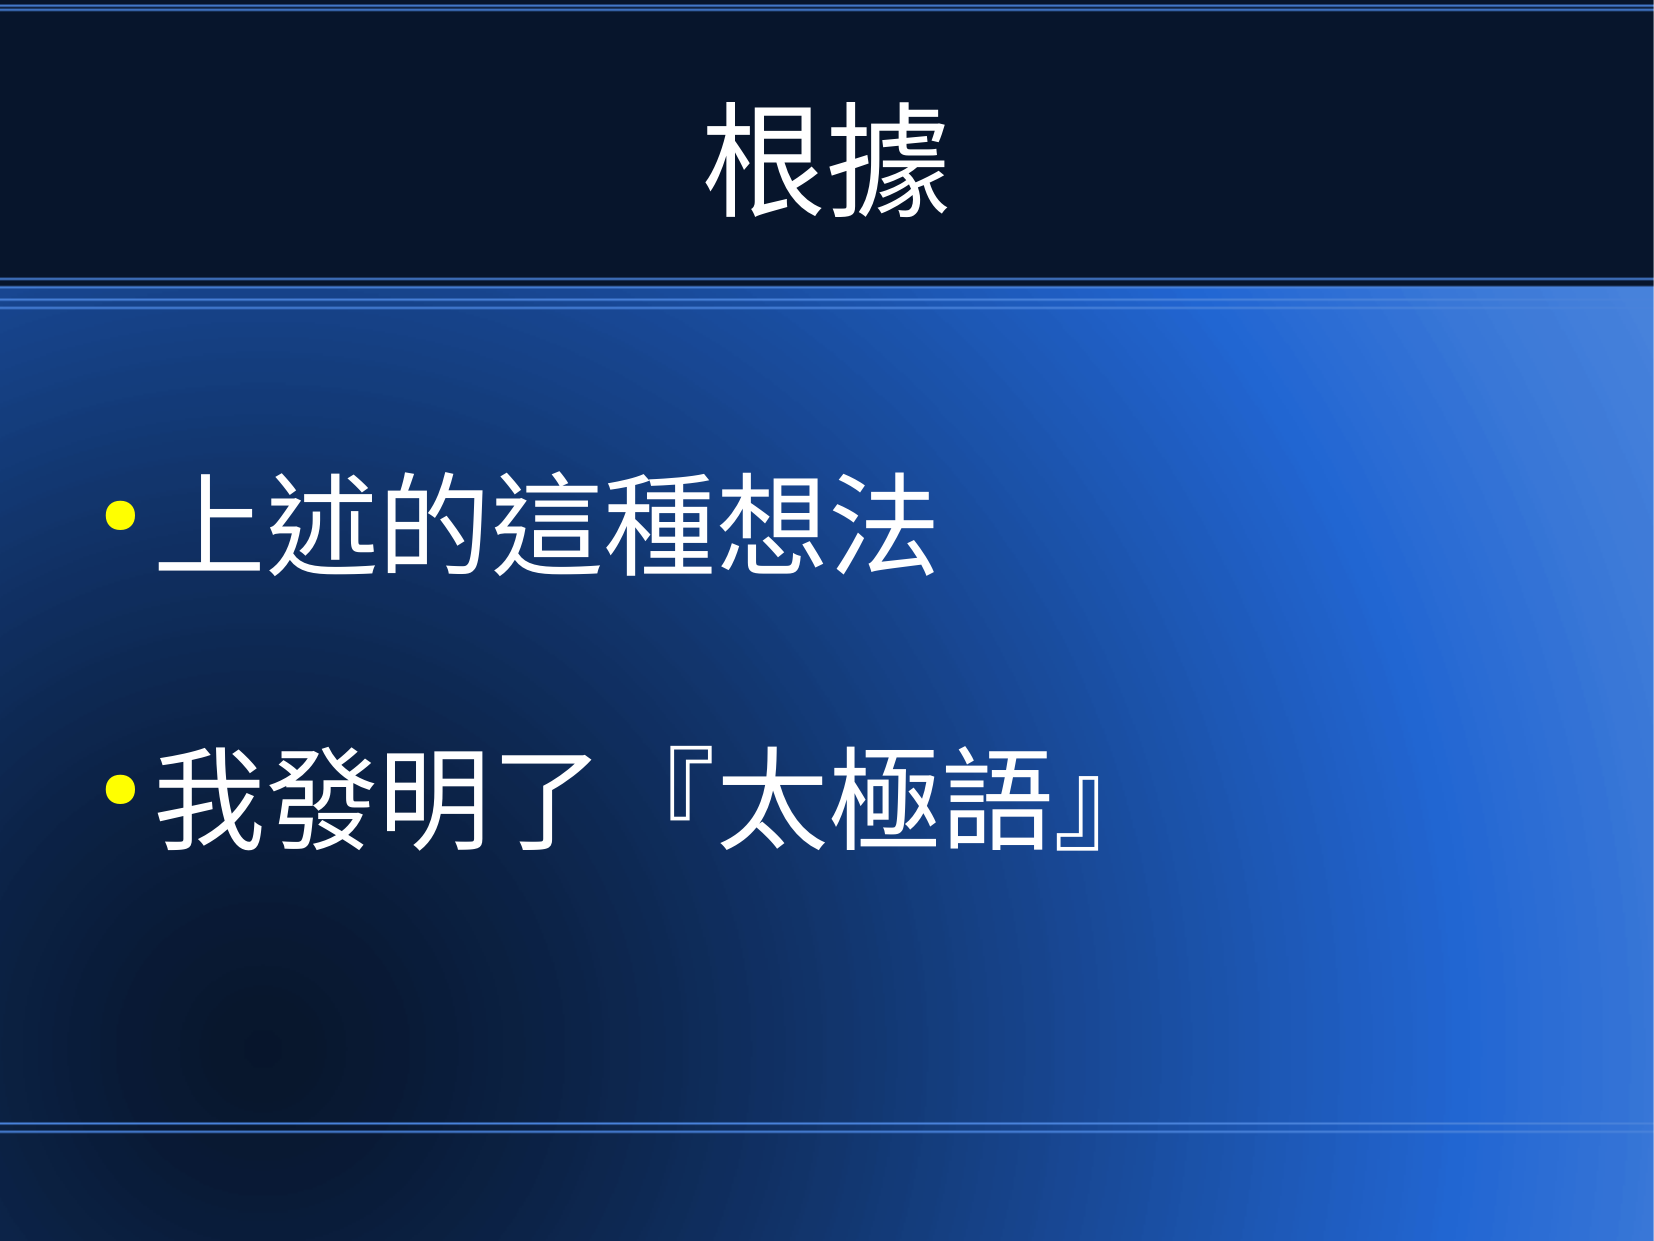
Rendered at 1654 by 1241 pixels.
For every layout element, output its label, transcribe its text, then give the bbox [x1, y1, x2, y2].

title 根據 [82, 49, 1571, 257]
picture [0, 0, 1654, 1241]
list 上述的這種想法 我發明了『太極語』 [82, 355, 1571, 1241]
